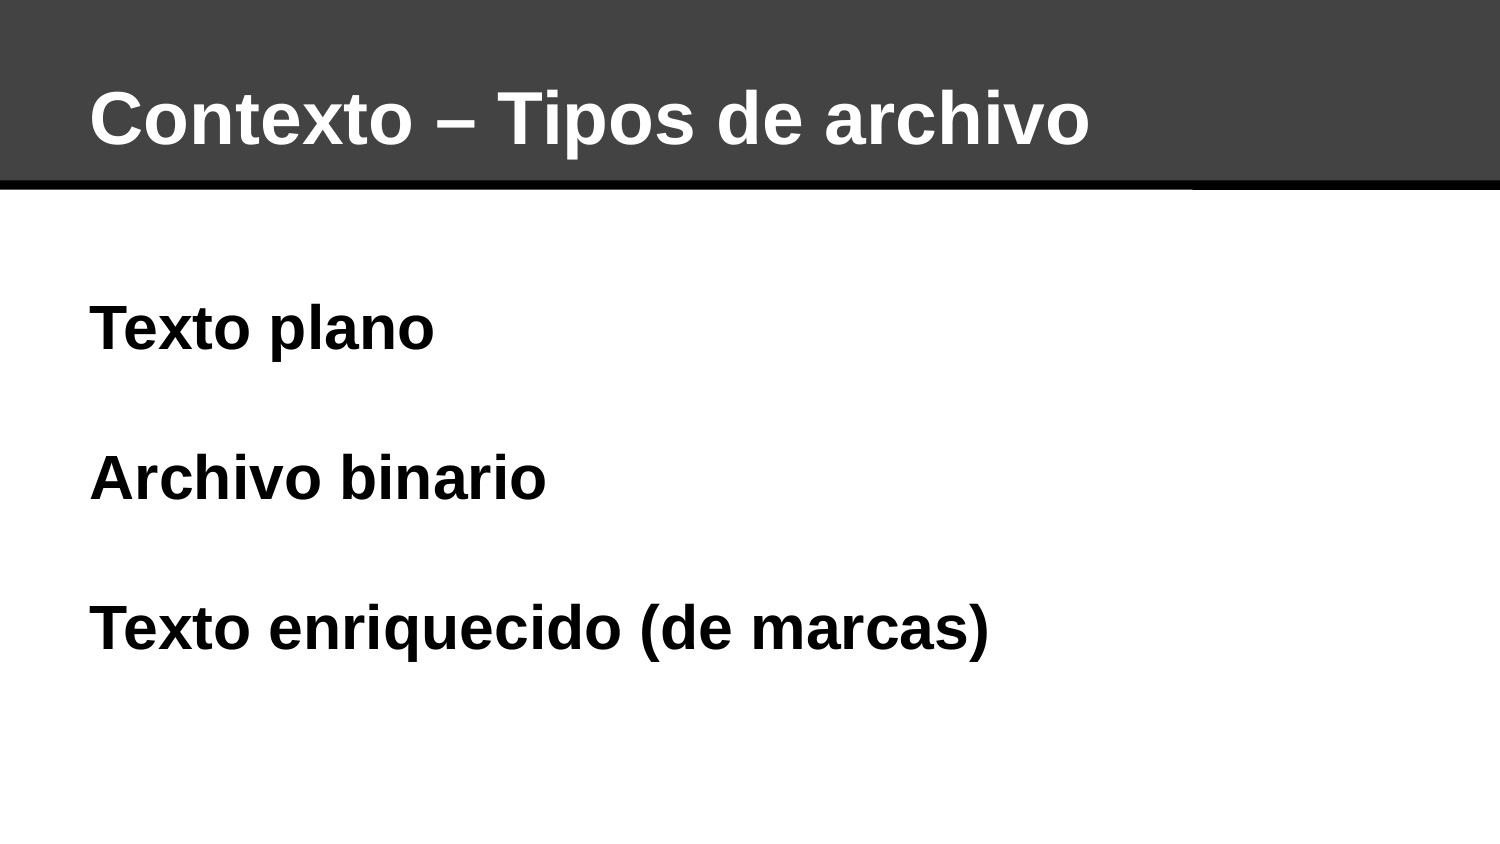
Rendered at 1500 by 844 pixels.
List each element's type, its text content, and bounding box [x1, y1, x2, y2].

text_box Texto plano Archivo binario Texto enriquecido (de marcas) [74, 196, 1425, 808]
text_box Contexto – Tipos de archivo [74, 33, 1425, 175]
